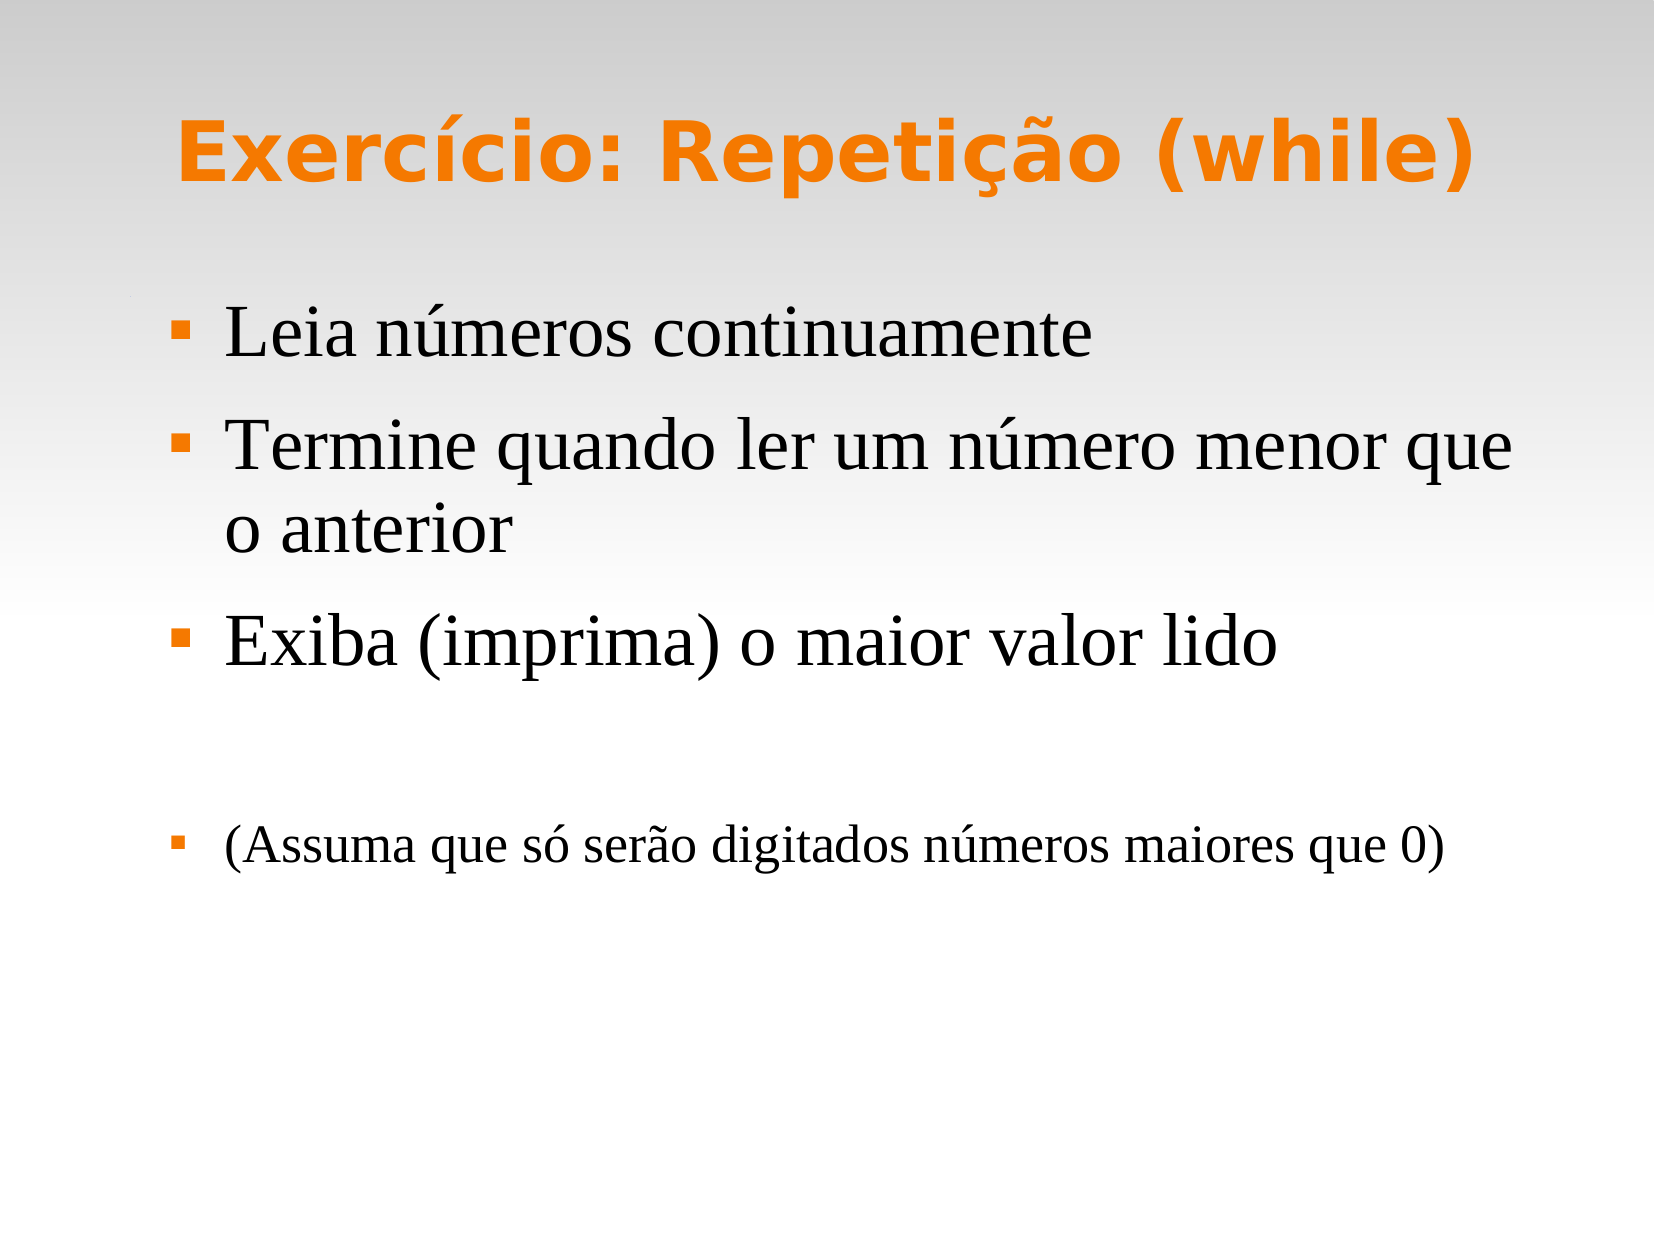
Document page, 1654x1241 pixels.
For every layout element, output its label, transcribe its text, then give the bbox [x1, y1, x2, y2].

title Exercício: Repetição (while) [82, 49, 1571, 257]
list Leia números continuamente Termine quando ler um número menor que o anterior Exiba (imprima) o maior valor lido (Assuma que só serão digitados números maiores que 0) [82, 290, 1571, 1109]
